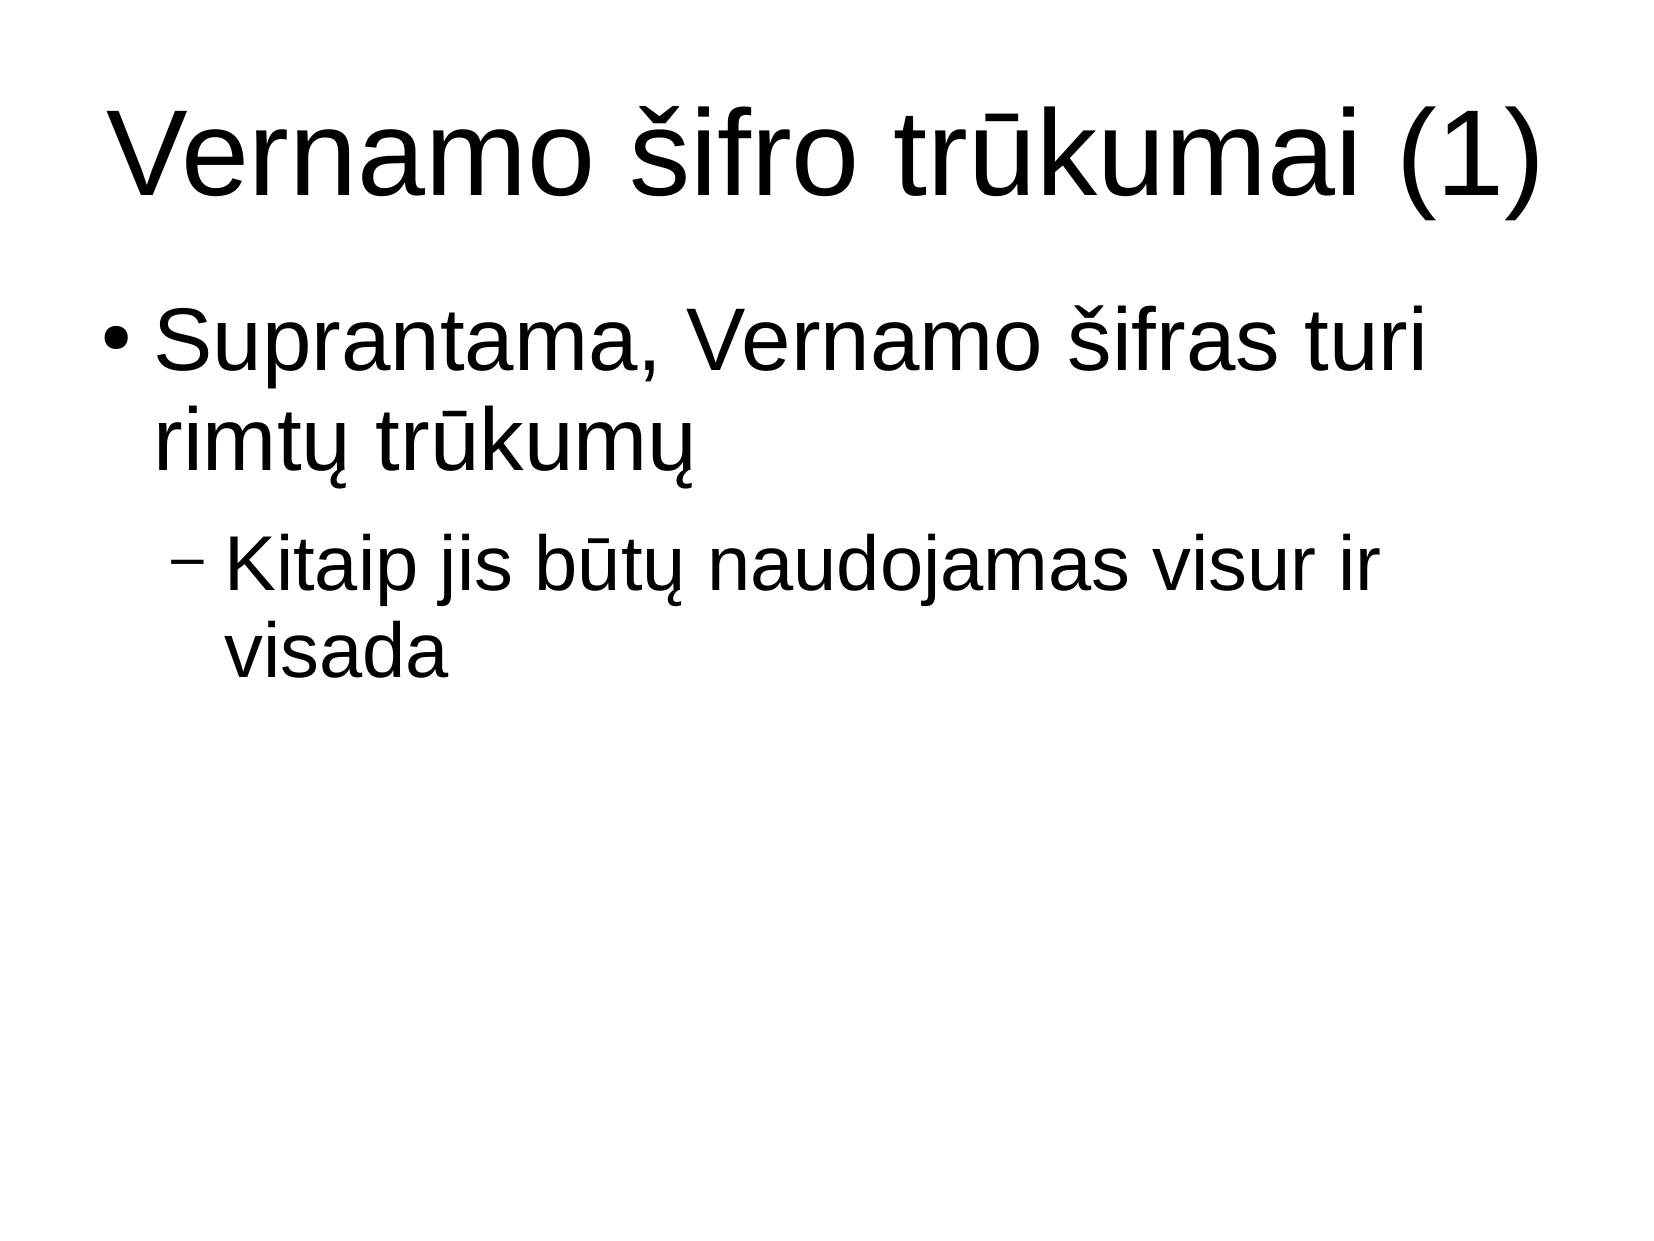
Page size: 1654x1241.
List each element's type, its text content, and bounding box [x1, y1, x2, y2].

list Suprantama, Vernamo šifras turi rimtų trūkumų Kitaip jis būtų naudojamas visur ir visada [82, 290, 1571, 1010]
title Vernamo šifro trūkumai (1) [82, 49, 1571, 257]
